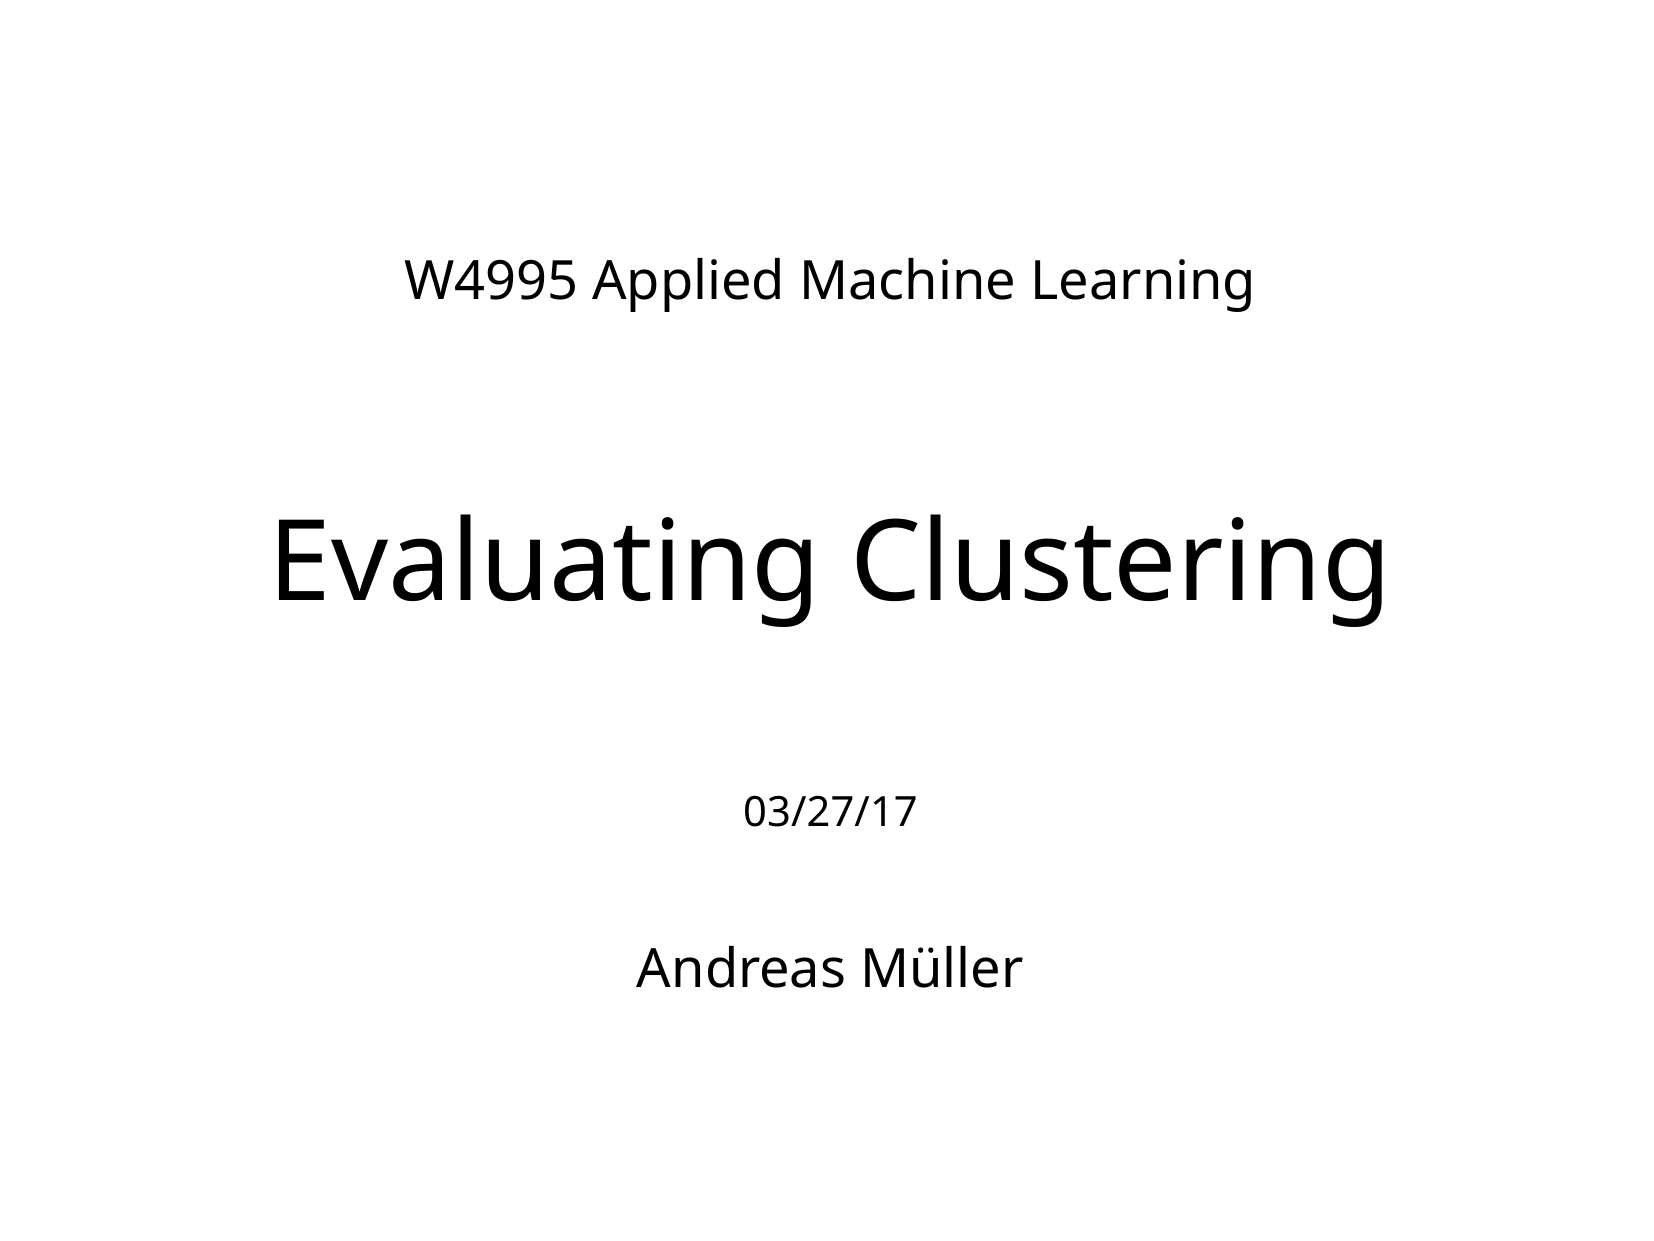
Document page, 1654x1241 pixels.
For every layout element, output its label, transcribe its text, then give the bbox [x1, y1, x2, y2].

text_box W4995 Applied Machine Learning Evaluating Clustering 03/27/17 Andreas Müller [86, 142, 1575, 1103]
